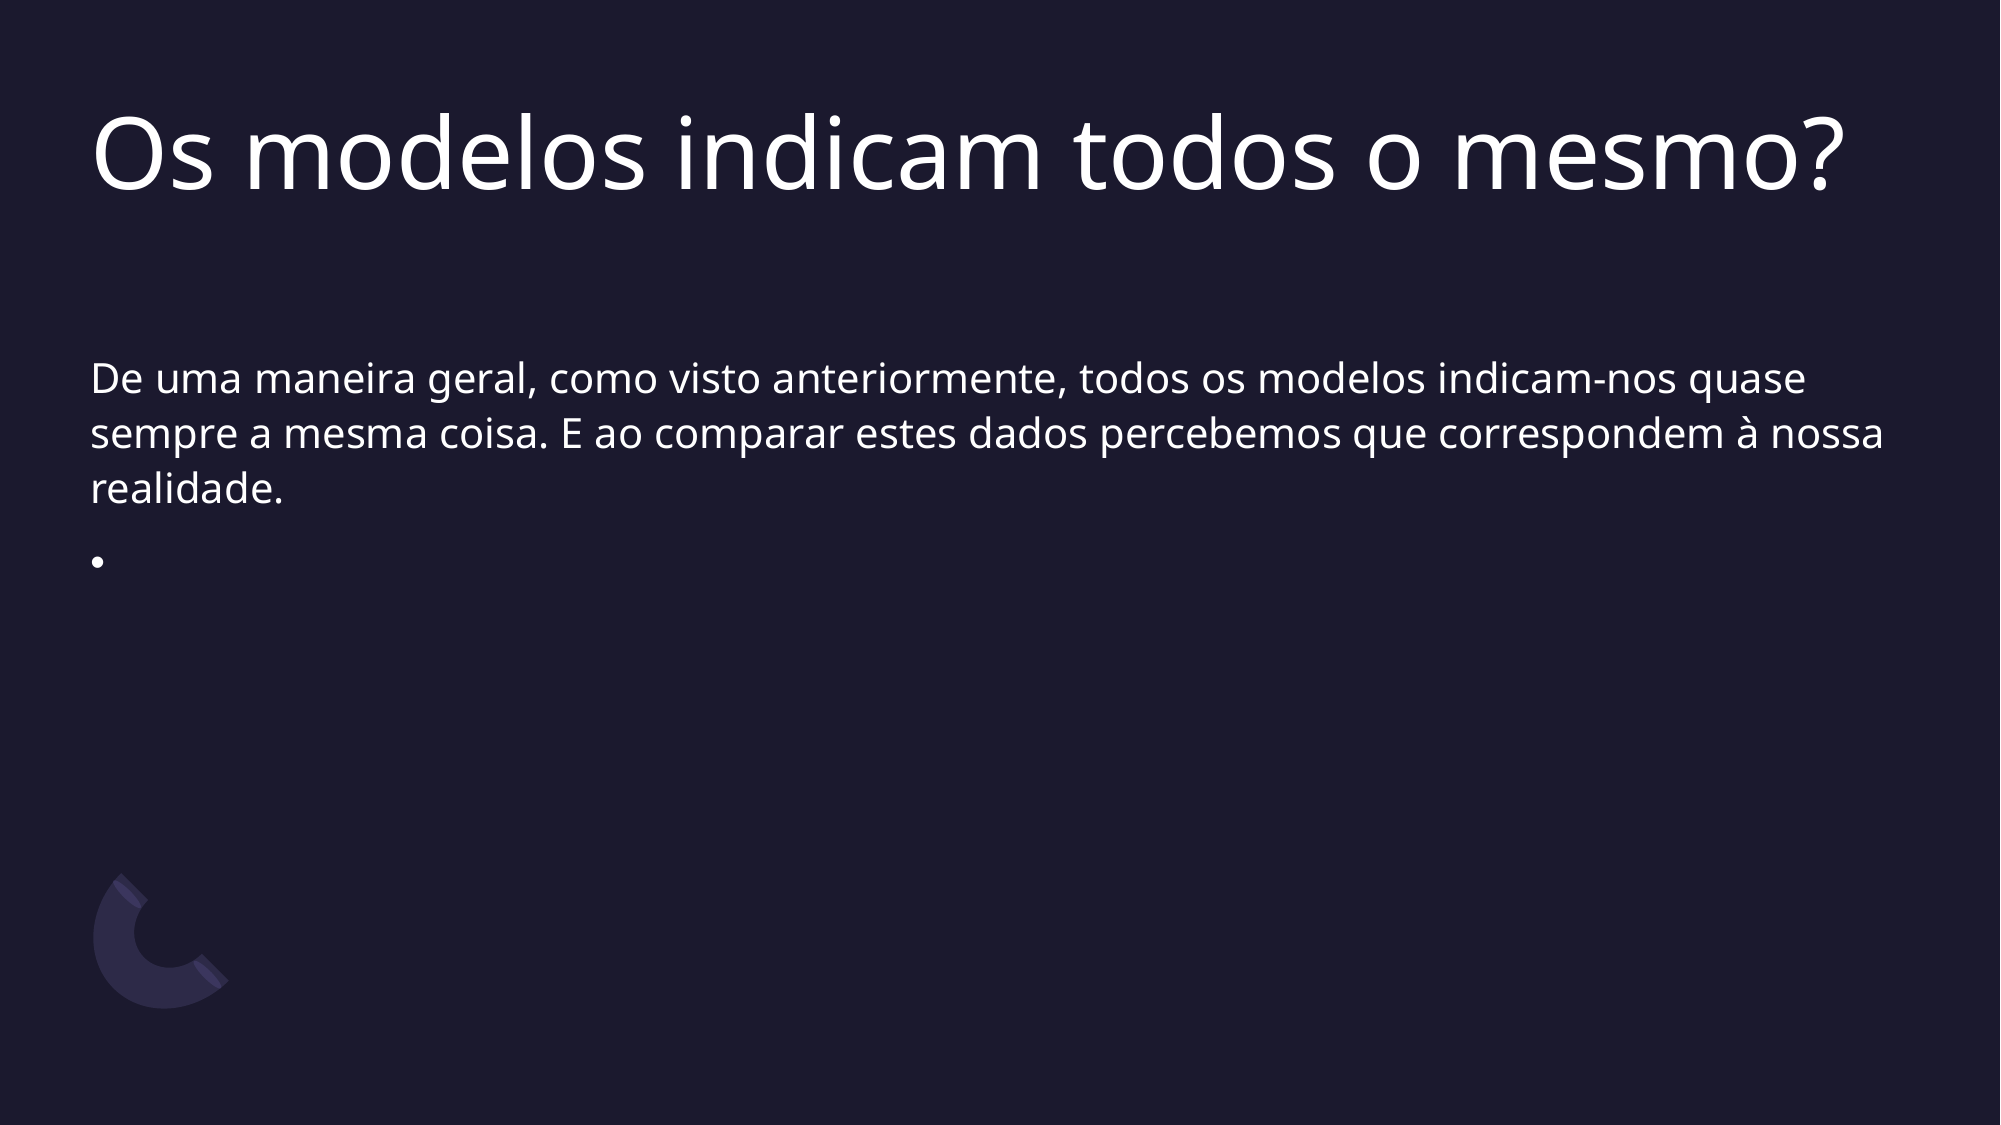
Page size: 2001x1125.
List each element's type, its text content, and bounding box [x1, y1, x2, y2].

title Os modelos indicam todos o mesmo? [90, 90, 1910, 309]
list De uma maneira geral, como visto anteriormente, todos os modelos indicam-nos quase sempre a mesma coisa. E ao comparar estes dados percebemos que correspondem à nossa realidade. [90, 346, 1910, 1000]
